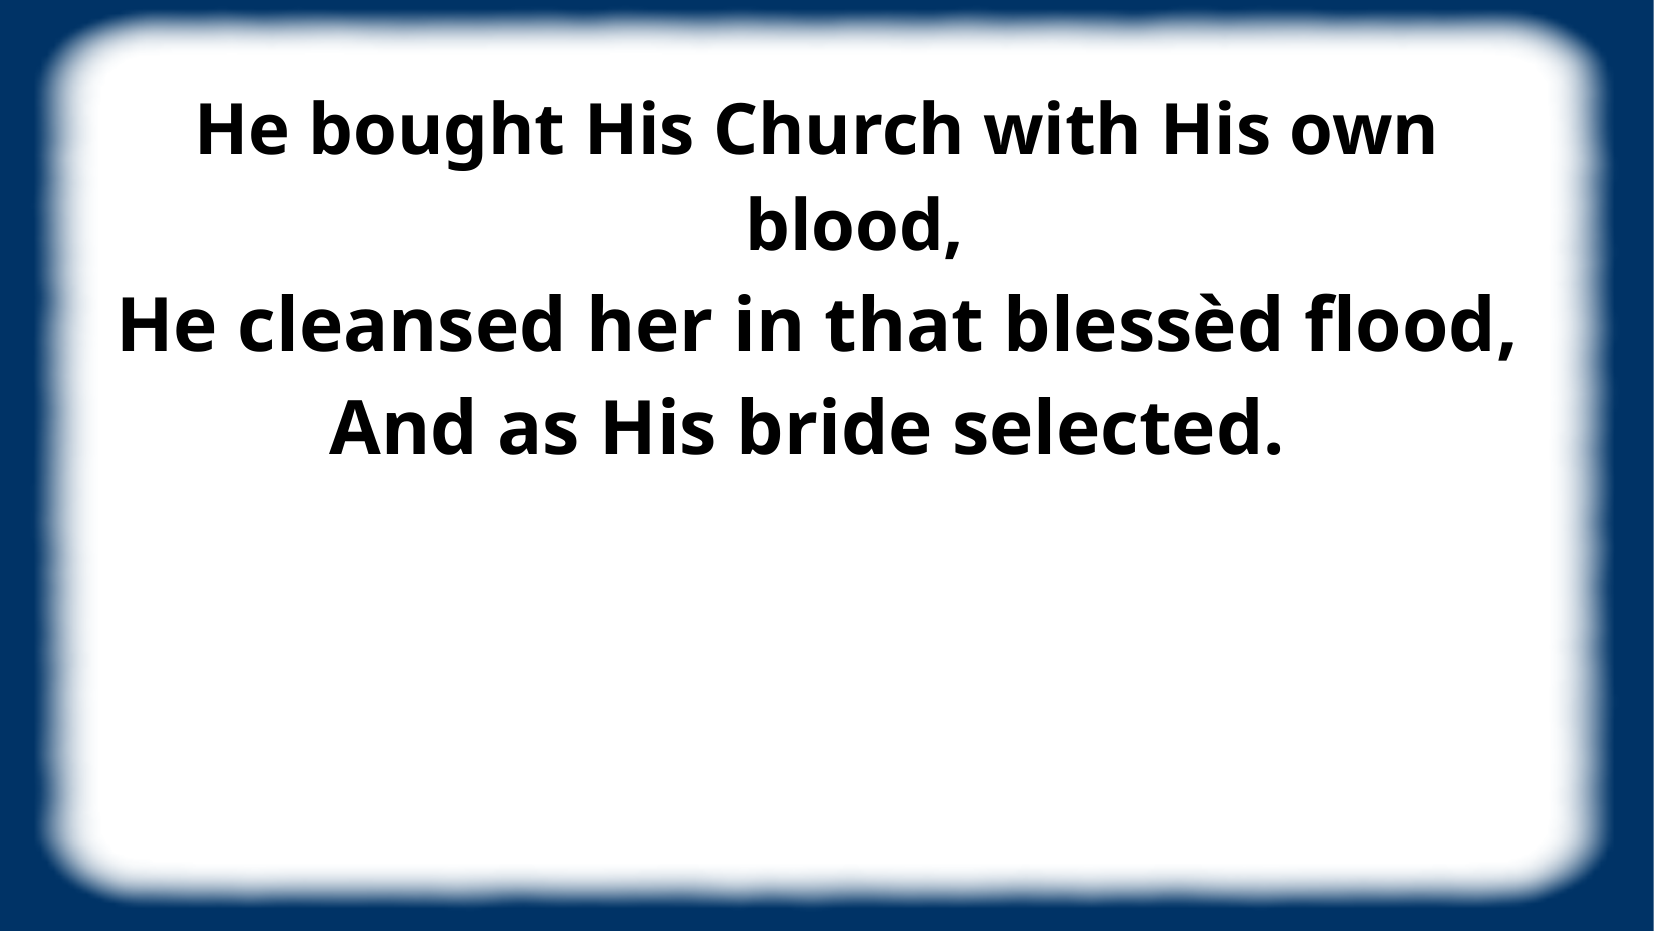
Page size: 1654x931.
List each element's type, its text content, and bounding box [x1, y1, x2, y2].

text_box He bought His Church with His own blood, He cleansed her in that blessèd flood, And as His bride selected. [90, 71, 1546, 391]
picture [0, 0, 1654, 931]
